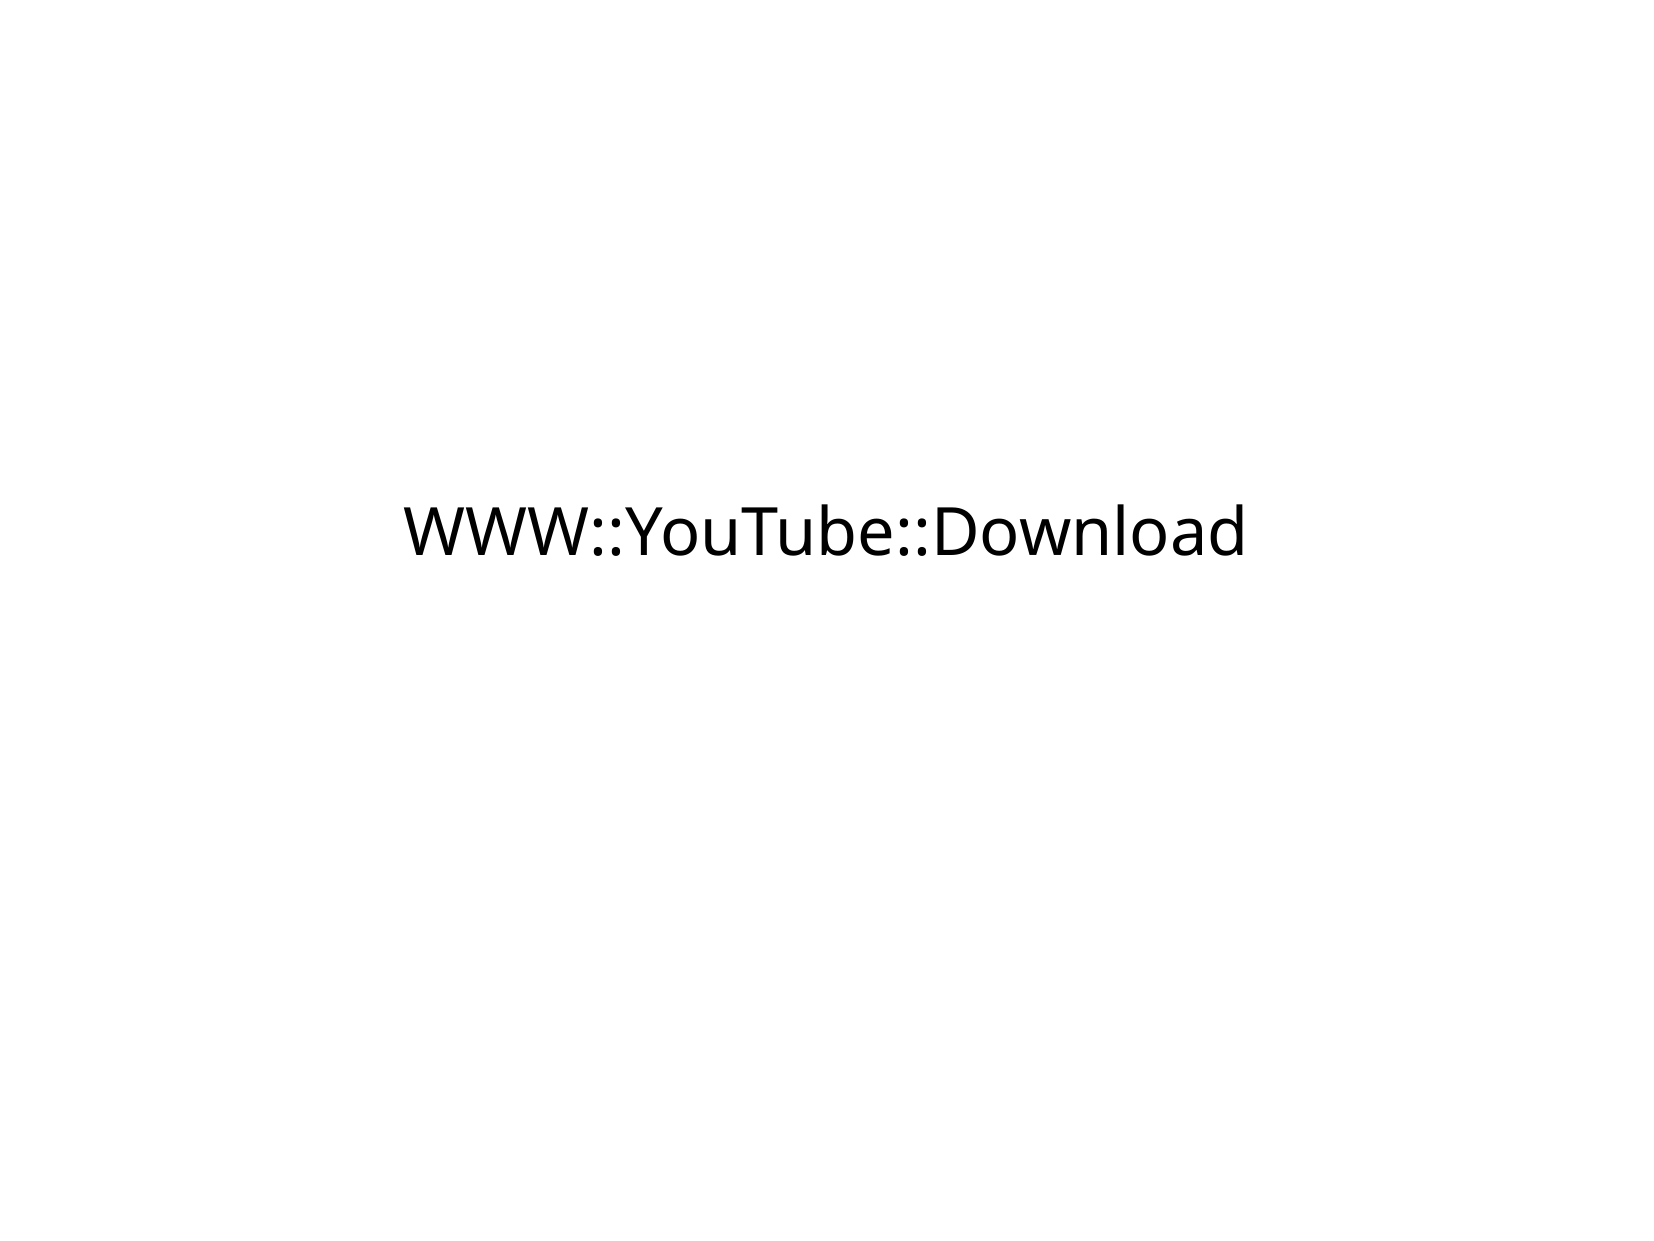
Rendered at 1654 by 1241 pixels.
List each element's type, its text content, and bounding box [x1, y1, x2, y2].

subtitle WWW::YouTube::Download [82, 49, 1571, 1010]
